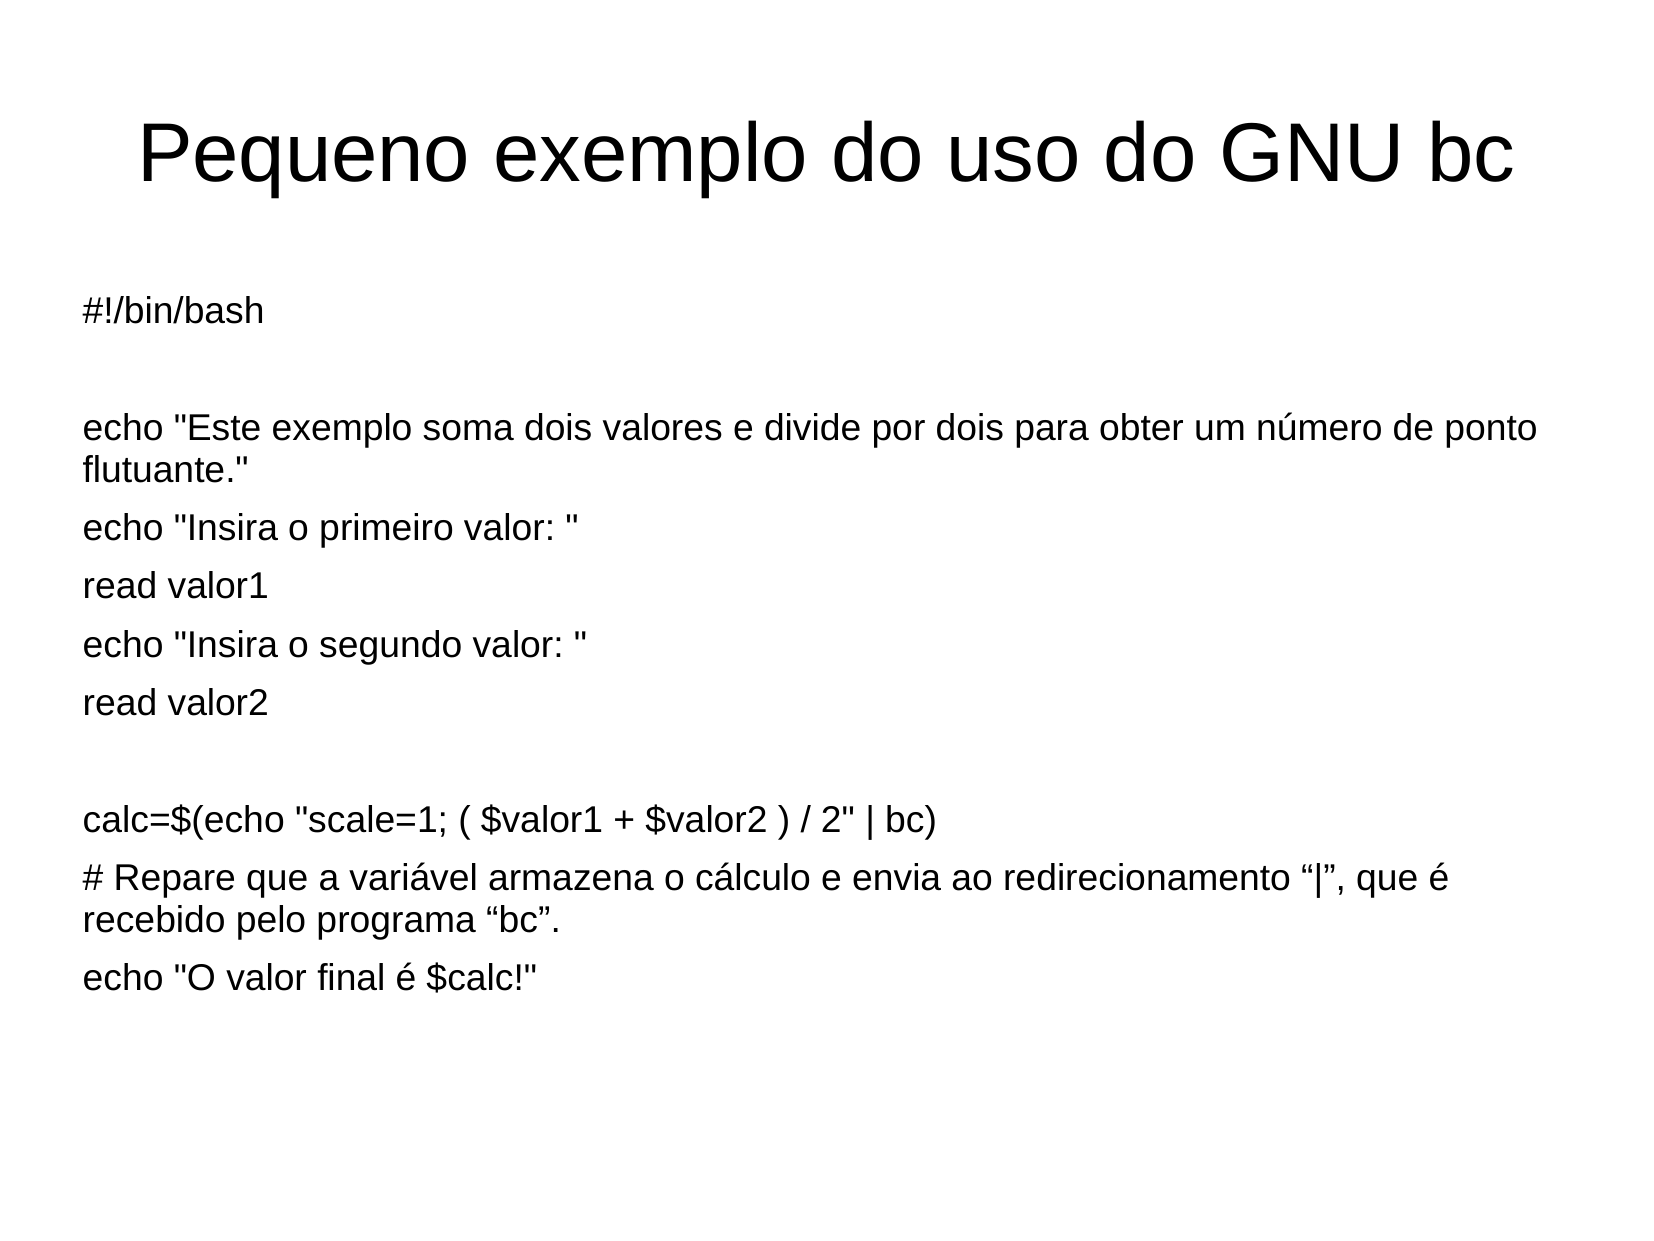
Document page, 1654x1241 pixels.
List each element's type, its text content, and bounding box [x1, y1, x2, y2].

title Pequeno exemplo do uso do GNU bc [82, 49, 1571, 257]
list #!/bin/bash echo "Este exemplo soma dois valores e divide por dois para obter um número de ponto flutuante." echo "Insira o primeiro valor: " read valor1 echo "Insira o segundo valor: " read valor2 calc=$(echo "scale=1; ( $valor1 + $valor2 ) / 2" | bc) # Repare que a variável armazena o cálculo e envia ao redirecionamento “|”, que é recebido pelo programa “bc”. echo "O valor final é $calc!" [82, 290, 1571, 1010]
